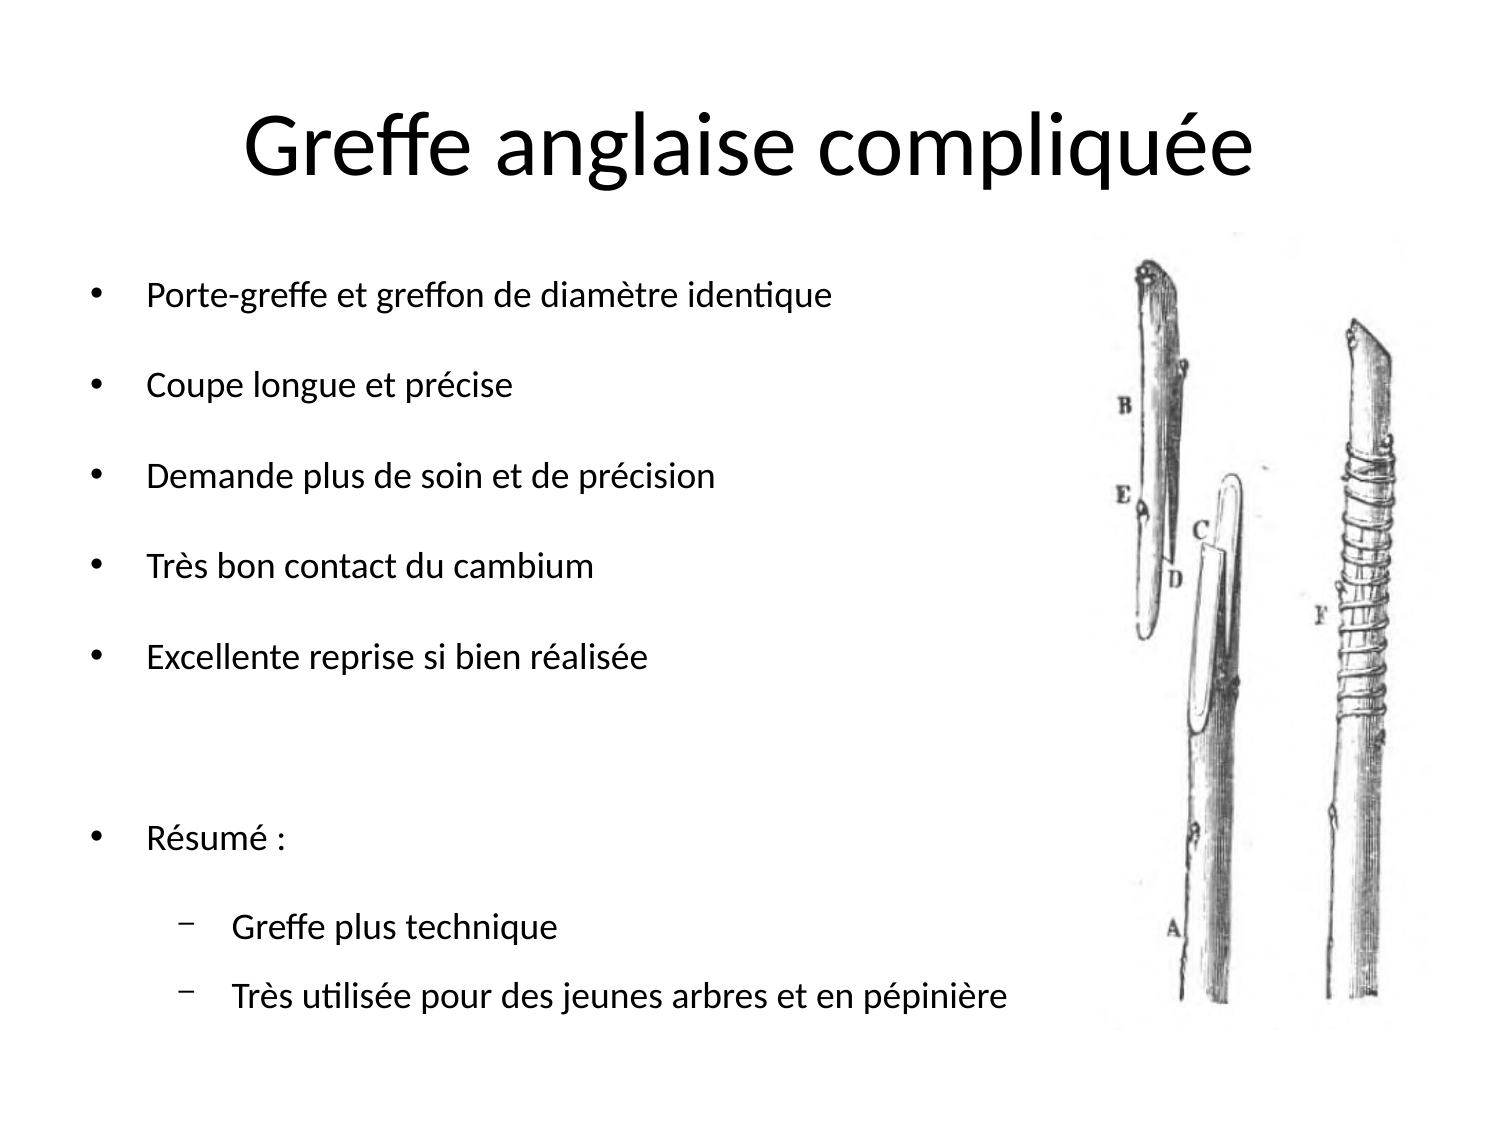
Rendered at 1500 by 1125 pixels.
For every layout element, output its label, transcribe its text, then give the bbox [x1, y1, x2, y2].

picture [1092, 232, 1435, 1030]
list Porte-greffe et greffon de diamètre identique Coupe longue et précise Demande plus de soin et de précision Très bon contact du cambium Excellente reprise si bien réalisée Résumé : Greffe plus technique Très utilisée pour des jeunes arbres et en pépinière [75, 262, 1092, 1005]
title Greffe anglaise compliquée [75, 45, 1425, 233]
